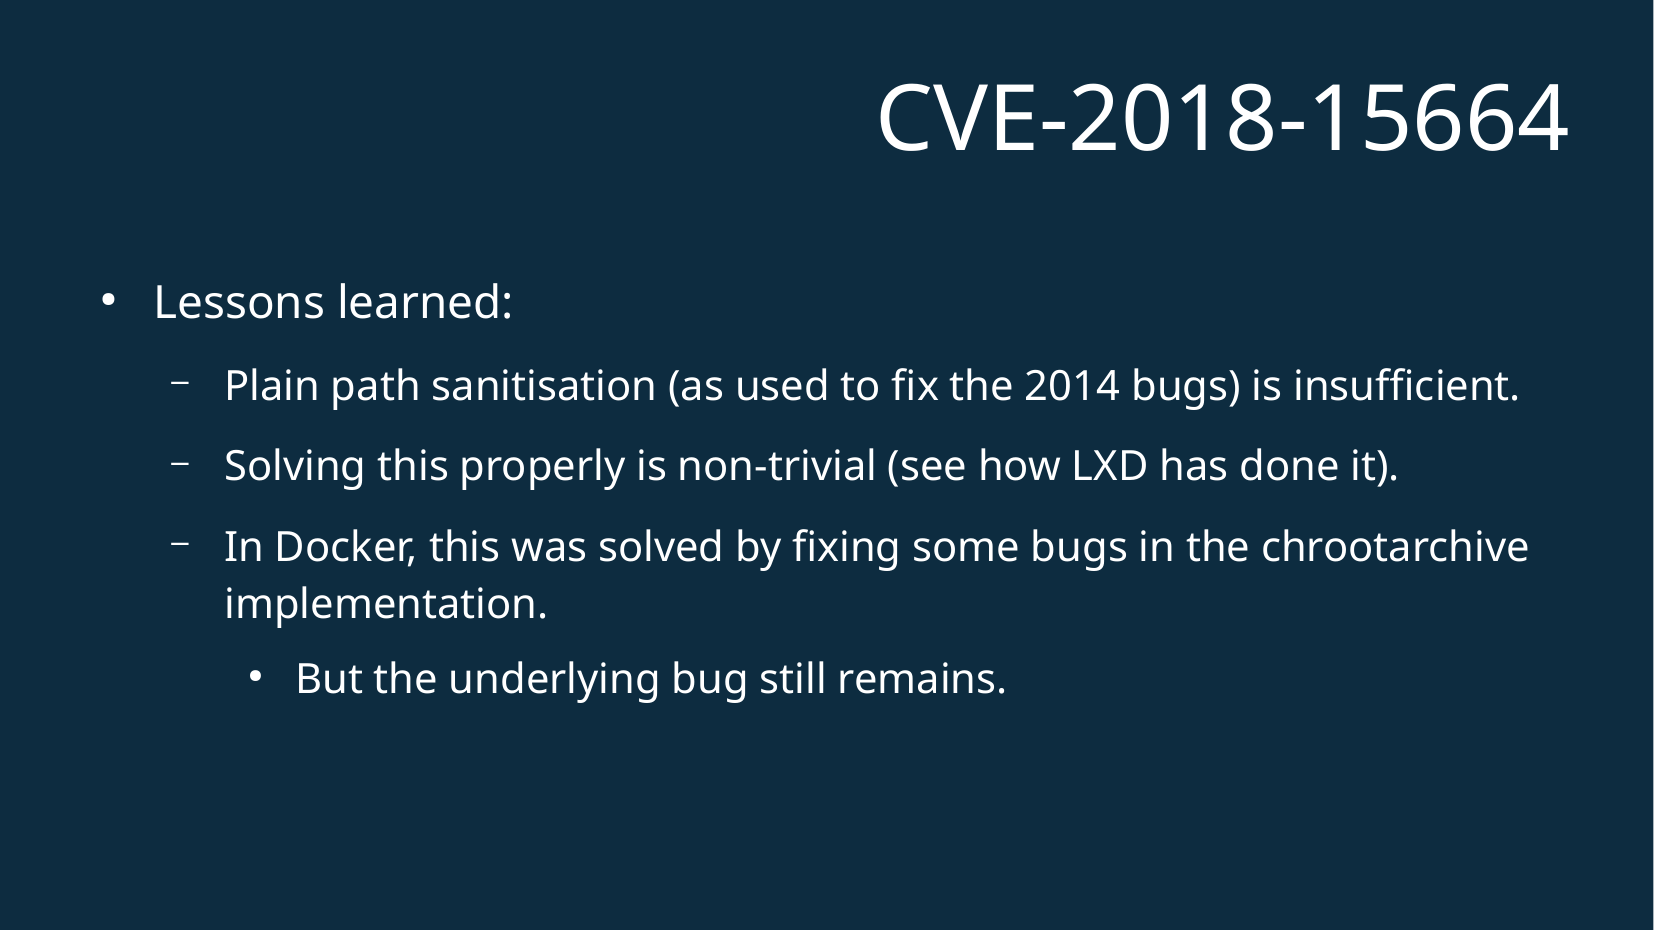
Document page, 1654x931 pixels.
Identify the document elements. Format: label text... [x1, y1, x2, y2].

title CVE-2018-15664 [82, 37, 1571, 193]
list Lessons learned: Plain path sanitisation (as used to fix the 2014 bugs) is insufficient. Solving this properly is non-trivial (see how LXD has done it). In Docker, this was solved by fixing some bugs in the chrootarchive implementation. But the underlying bug still remains. [82, 217, 1571, 758]
